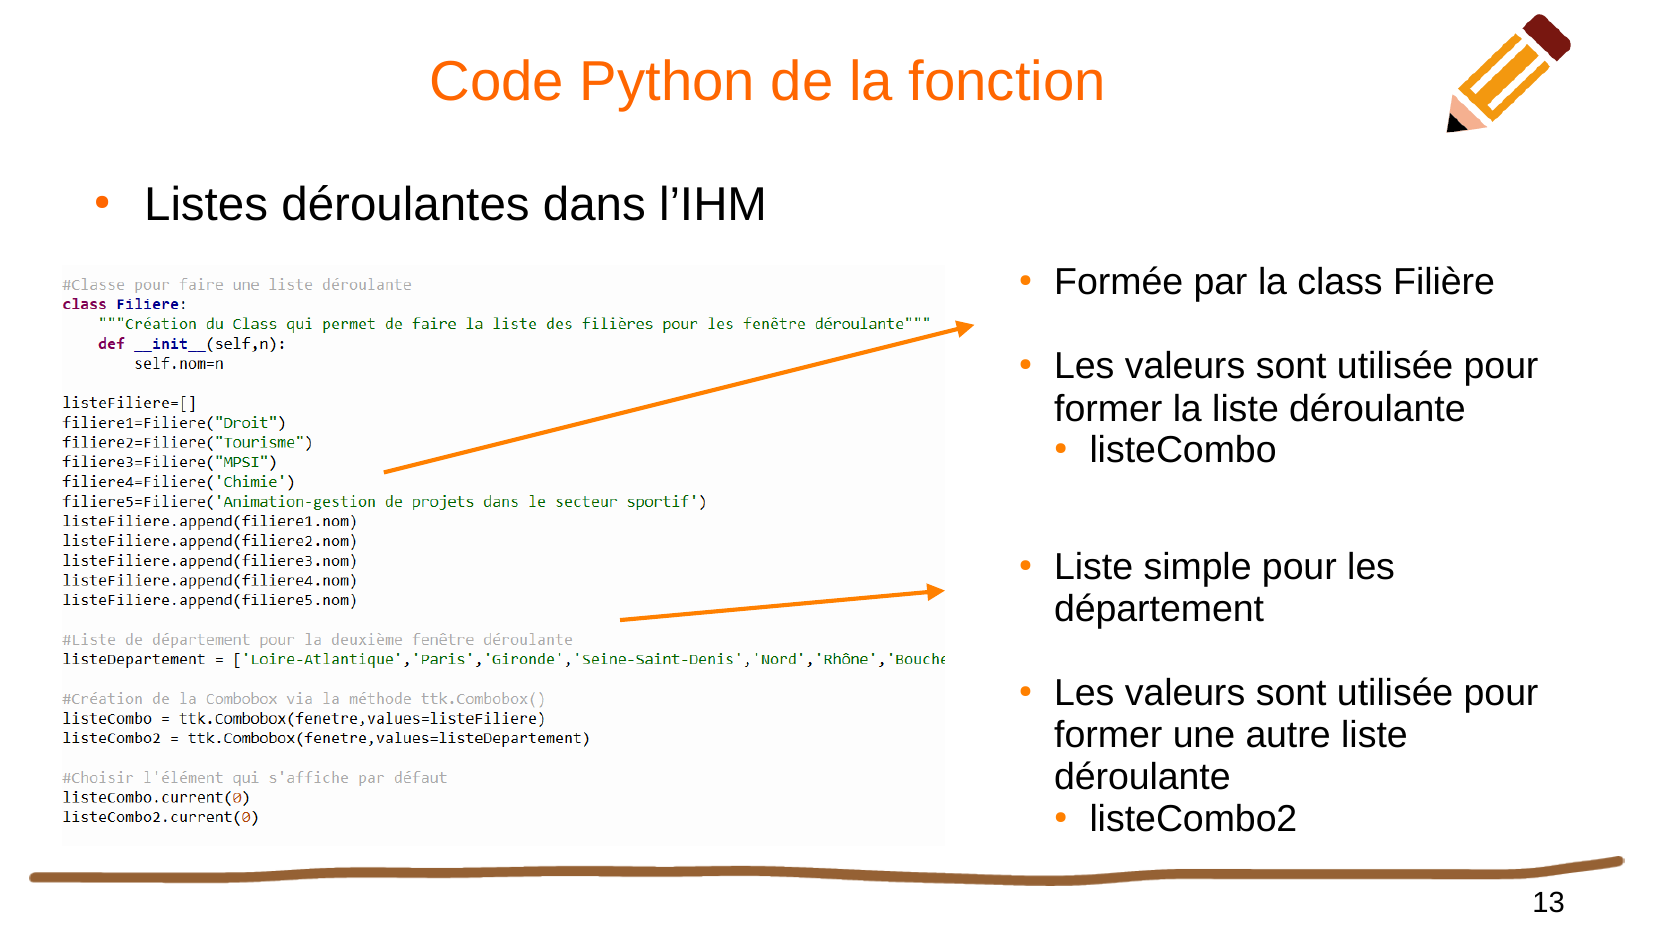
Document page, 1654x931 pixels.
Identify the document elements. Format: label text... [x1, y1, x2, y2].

text_box Formée par la class Filière Les valeurs sont utilisée pour former la liste déroulante listeCombo [1003, 211, 1565, 479]
picture [29, 856, 1625, 886]
text_box Liste simple pour les département Les valeurs sont utilisée pour former une autre liste déroulante listeCombo2 [1003, 496, 1565, 847]
list Listes déroulantes dans l’IHM [76, 177, 798, 237]
picture [1446, 14, 1571, 133]
picture [62, 265, 945, 846]
title Code Python de la fonction [88, 29, 1447, 133]
